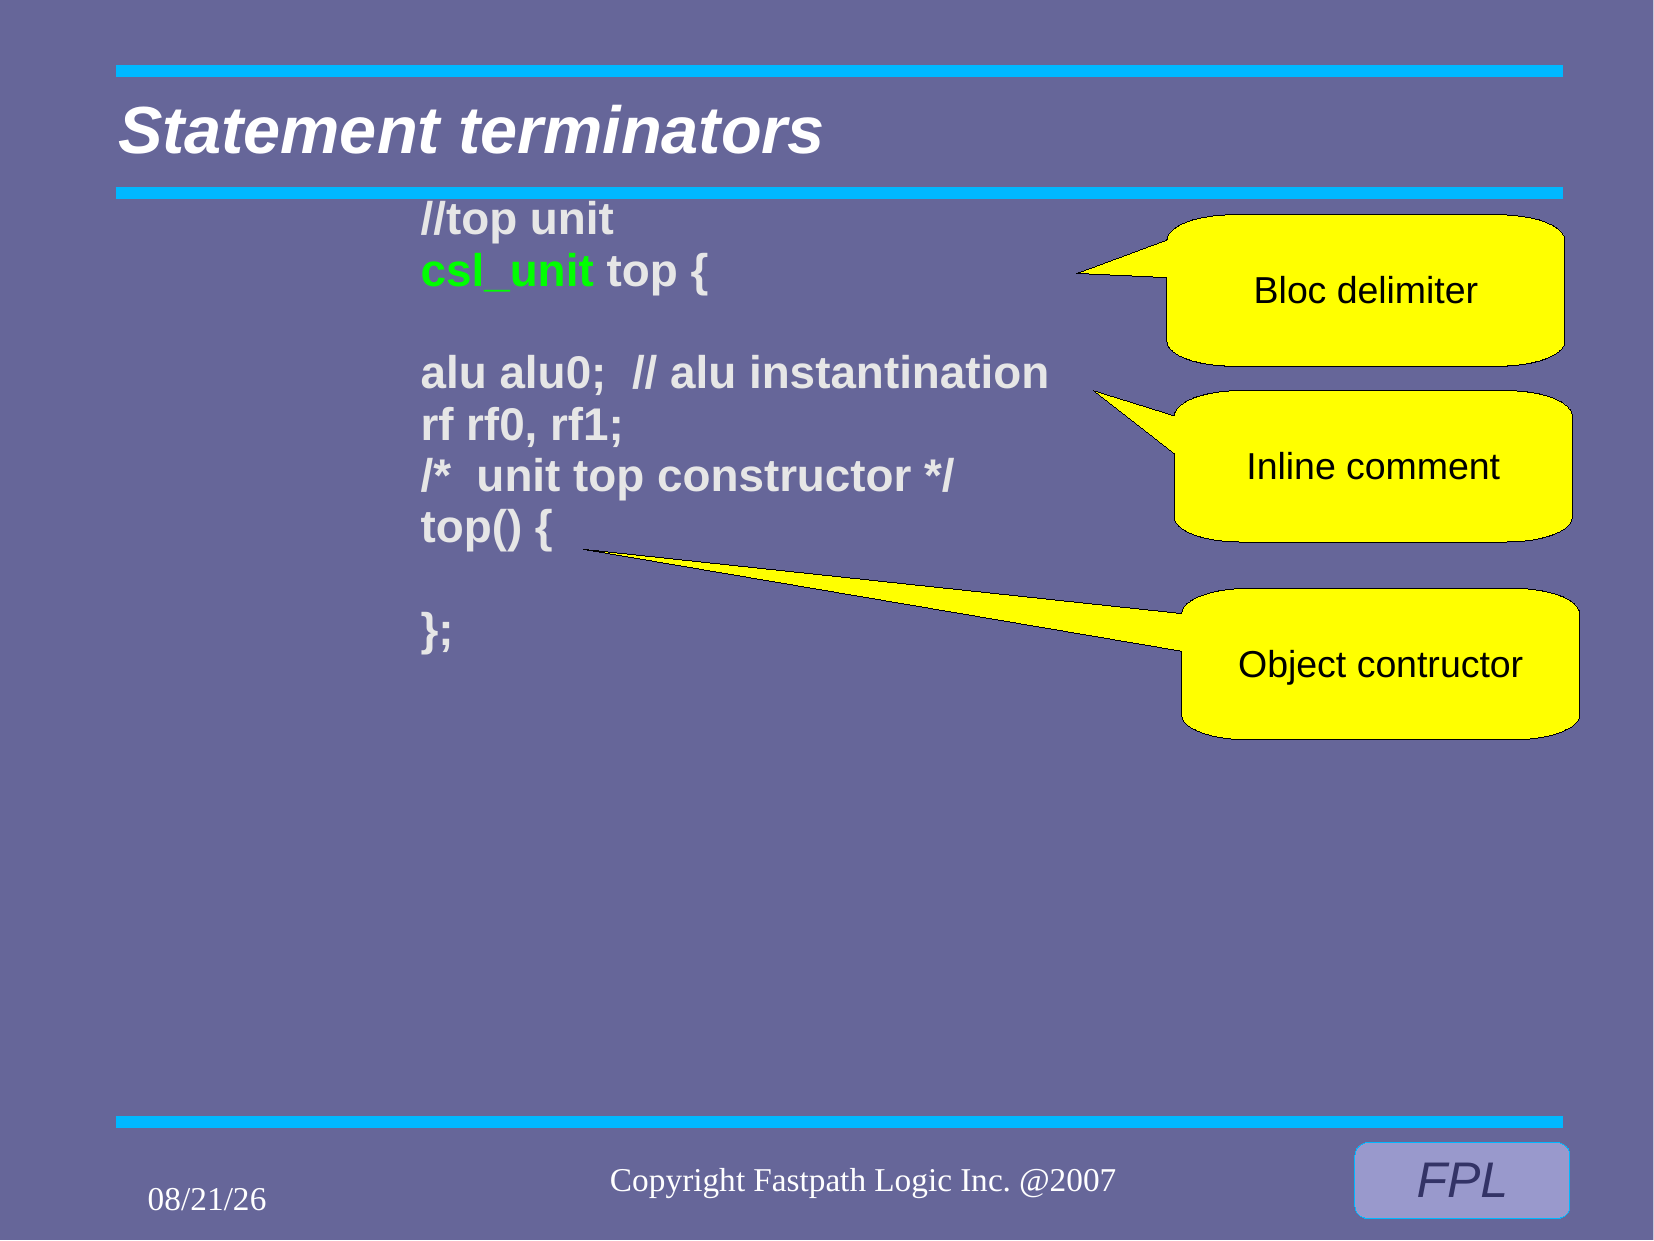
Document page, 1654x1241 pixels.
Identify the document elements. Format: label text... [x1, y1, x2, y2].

text_box Inline comment [1093, 390, 1573, 543]
title Statement terminators [118, 41, 1531, 219]
list //top unit csl_unit top { alu alu0; // alu instantination rf rf0, rf1; /* unit top constructor */ top() { }; [402, 193, 1103, 1106]
text_box Object contructor [583, 549, 1580, 740]
text_box Bloc delimiter [1076, 214, 1565, 367]
